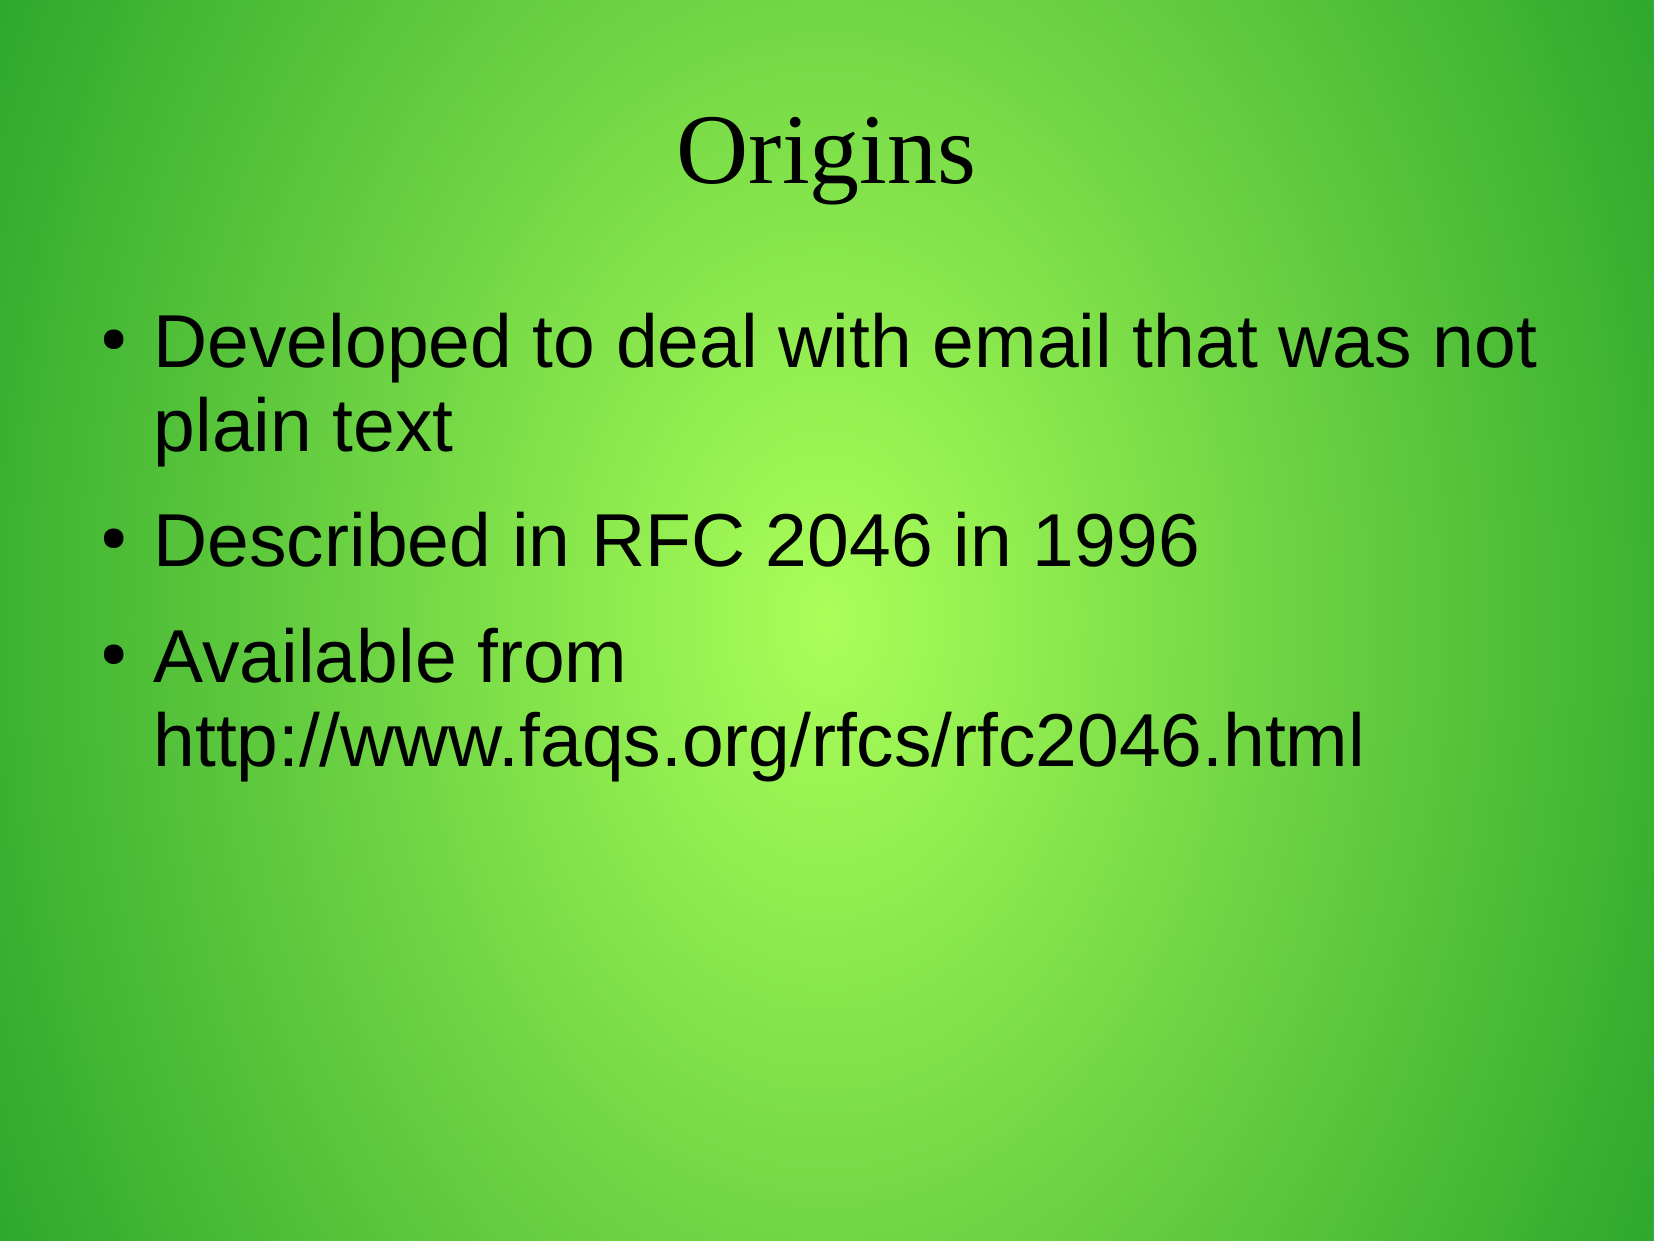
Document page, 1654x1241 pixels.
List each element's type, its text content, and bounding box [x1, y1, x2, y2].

title Origins [82, 47, 1571, 252]
list Developed to deal with email that was not plain text Described in RFC 2046 in 1996 Available from http://www.faqs.org/rfcs/rfc2046.html [82, 299, 1571, 1019]
